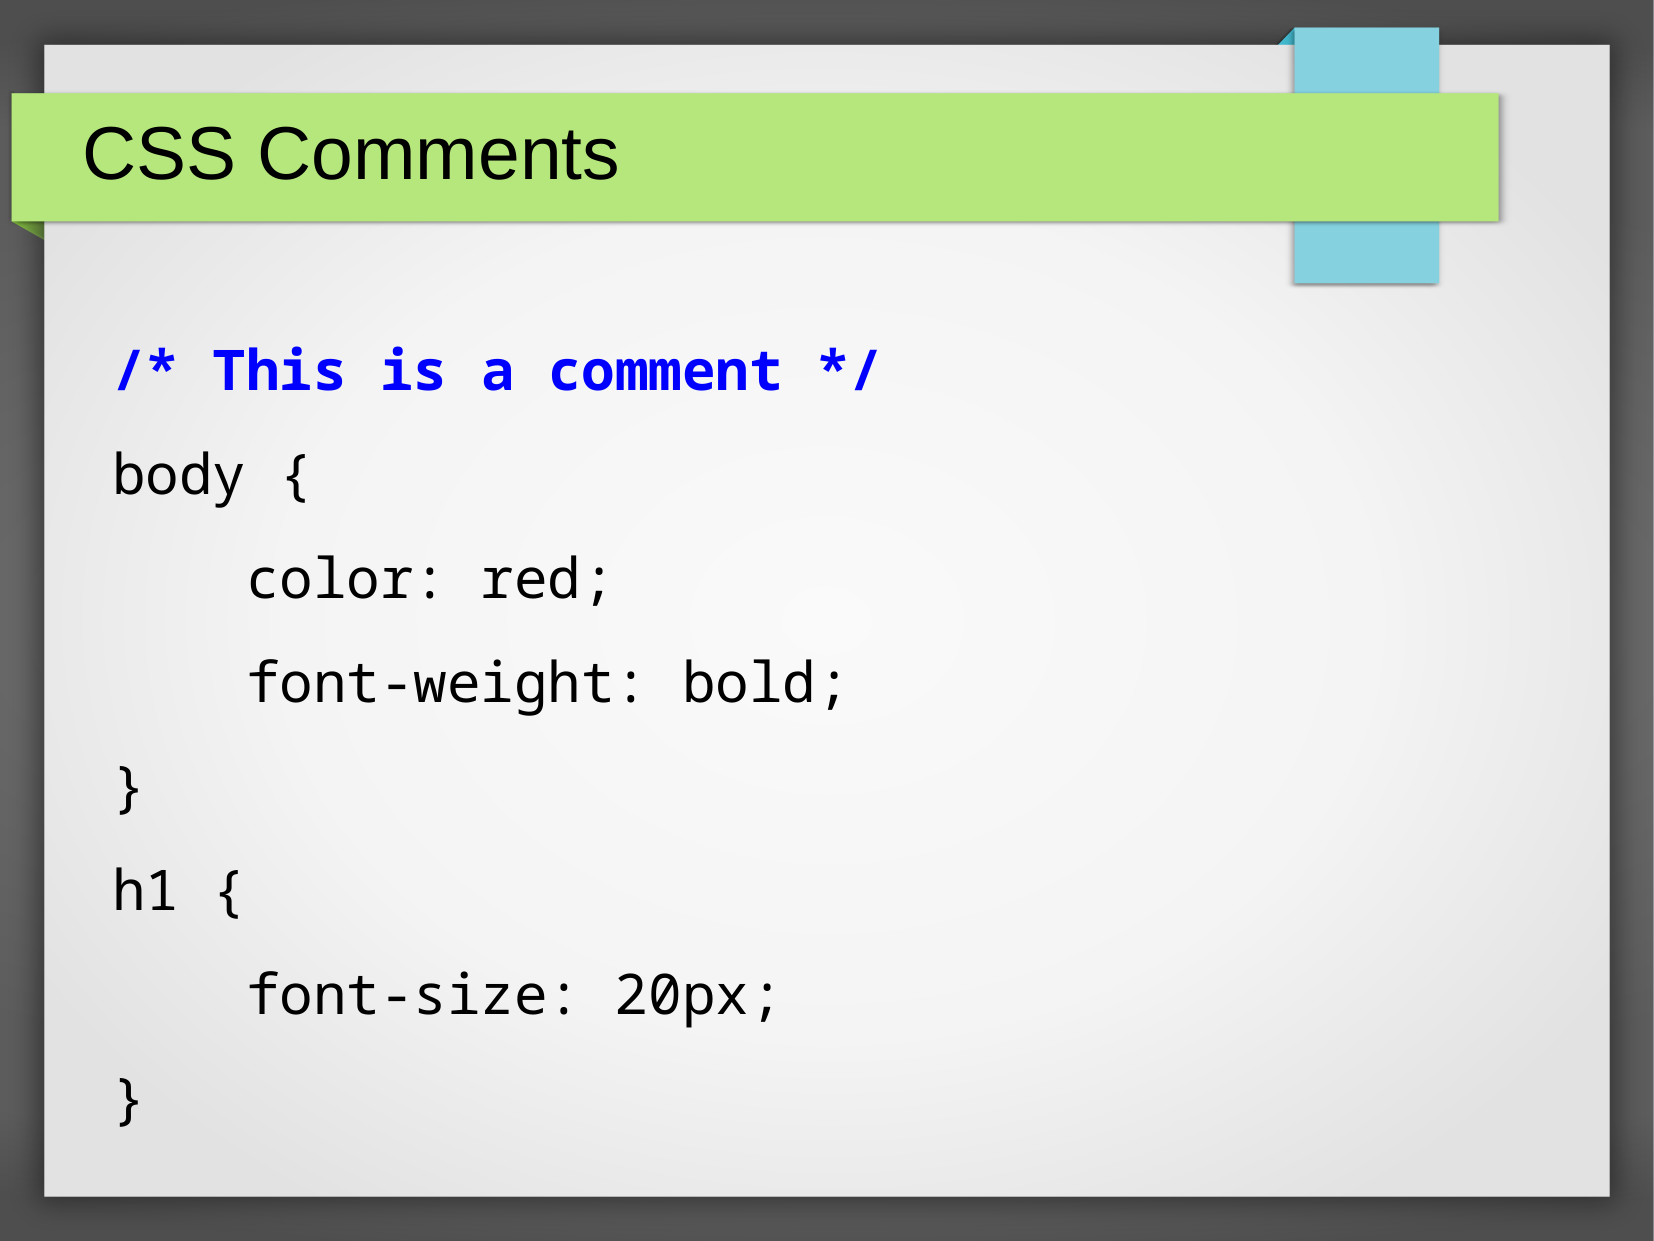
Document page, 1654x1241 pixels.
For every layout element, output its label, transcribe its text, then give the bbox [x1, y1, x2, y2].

list /* This is a comment */ body { color: red; font-weight: bold; } h1 { font-size: 20px; } [112, 330, 1229, 1146]
picture [0, 0, 1654, 1241]
title CSS Comments [82, 94, 1264, 213]
